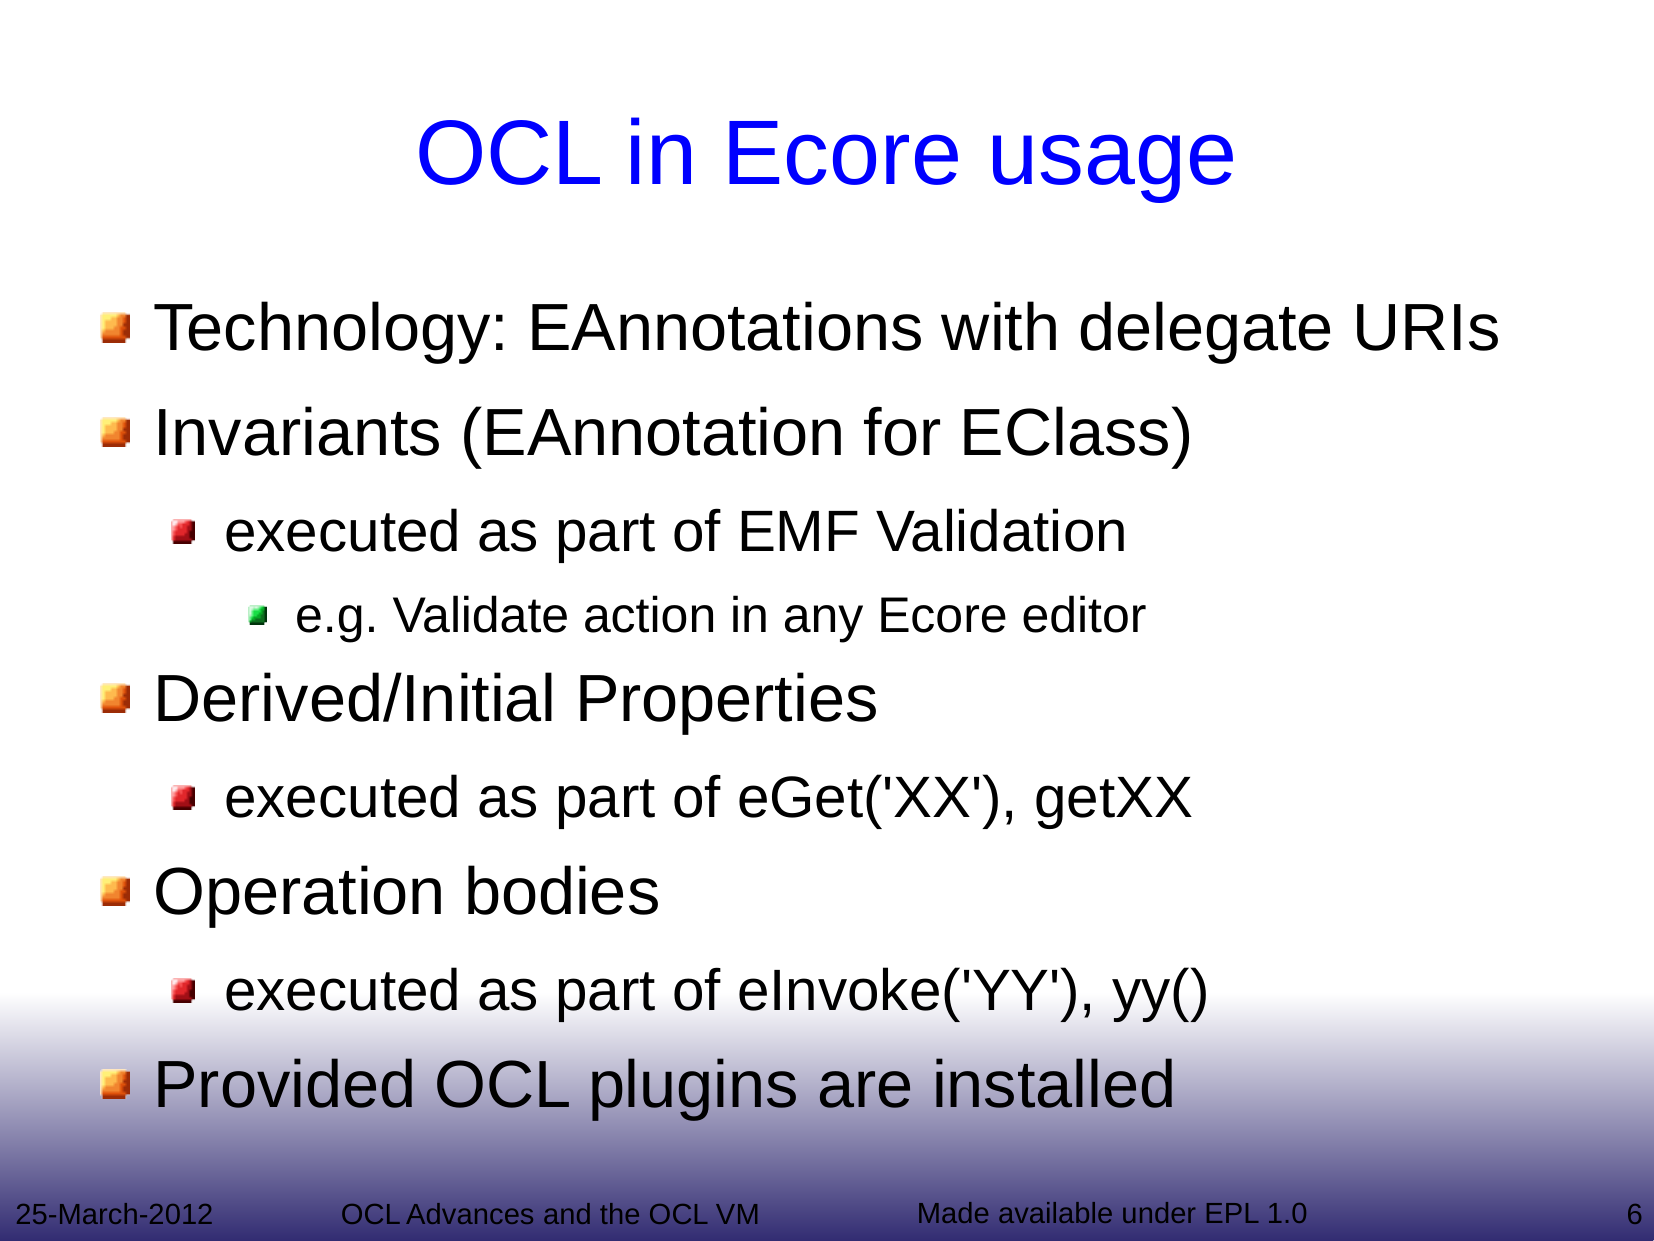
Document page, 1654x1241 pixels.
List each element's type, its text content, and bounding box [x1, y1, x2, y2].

title OCL in Ecore usage [82, 49, 1571, 257]
list Technology: EAnnotations with delegate URIs Invariants (EAnnotation for EClass) executed as part of EMF Validation e.g. Validate action in any Ecore editor Derived/Initial Properties executed as part of eGet('XX'), getXX Operation bodies executed as part of eInvoke('YY'), yy() Provided OCL plugins are installed [82, 290, 1571, 1121]
